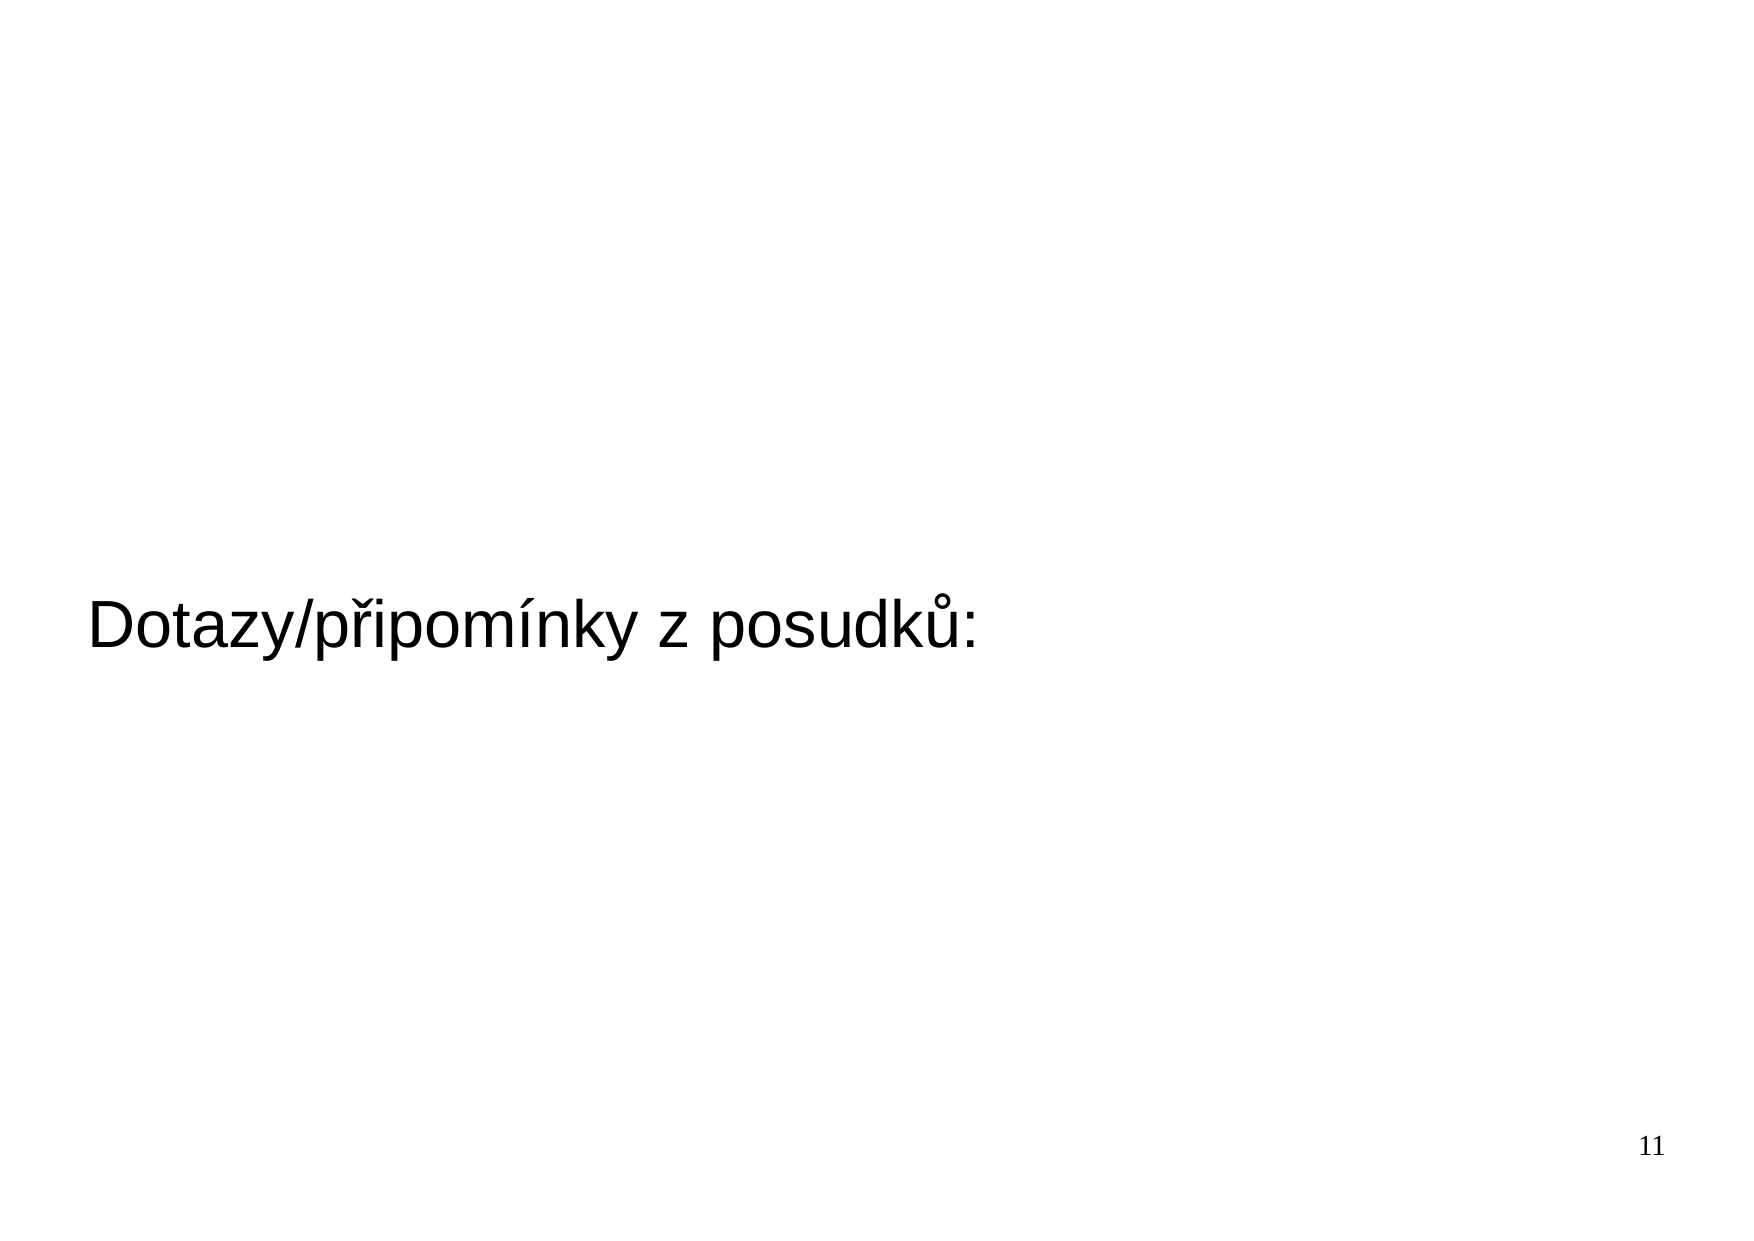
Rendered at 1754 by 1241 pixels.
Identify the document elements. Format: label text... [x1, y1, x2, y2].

subtitle Dotazy/připomínky z posudků: [87, 297, 1667, 1102]
